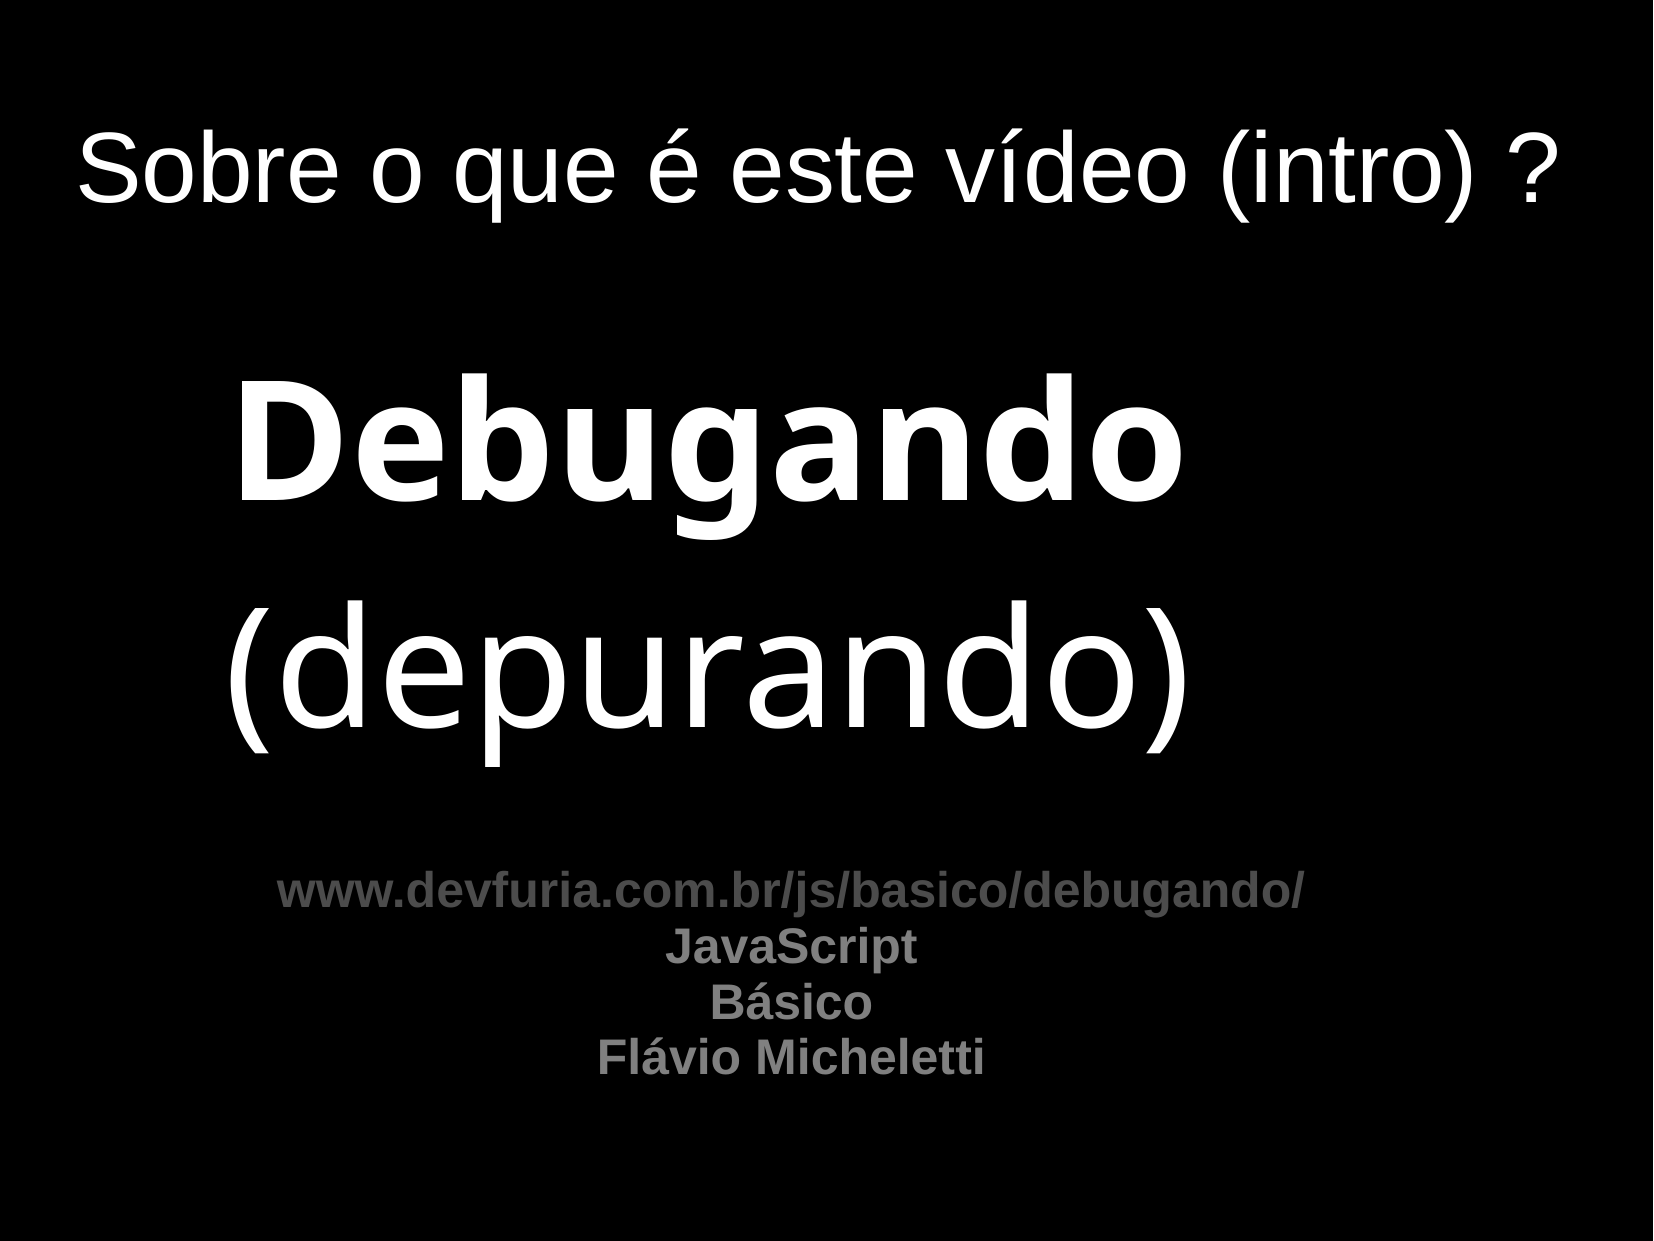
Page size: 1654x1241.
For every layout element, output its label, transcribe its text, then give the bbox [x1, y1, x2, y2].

text_box Sobre o que é este vídeo (intro) ? [60, 105, 1578, 232]
text_box Debugando (depurando) [210, 315, 1425, 736]
text_box www.devfuria.com.br/js/basico/debugando/ JavaScript Básico Flávio Micheletti [69, 855, 1501, 1096]
